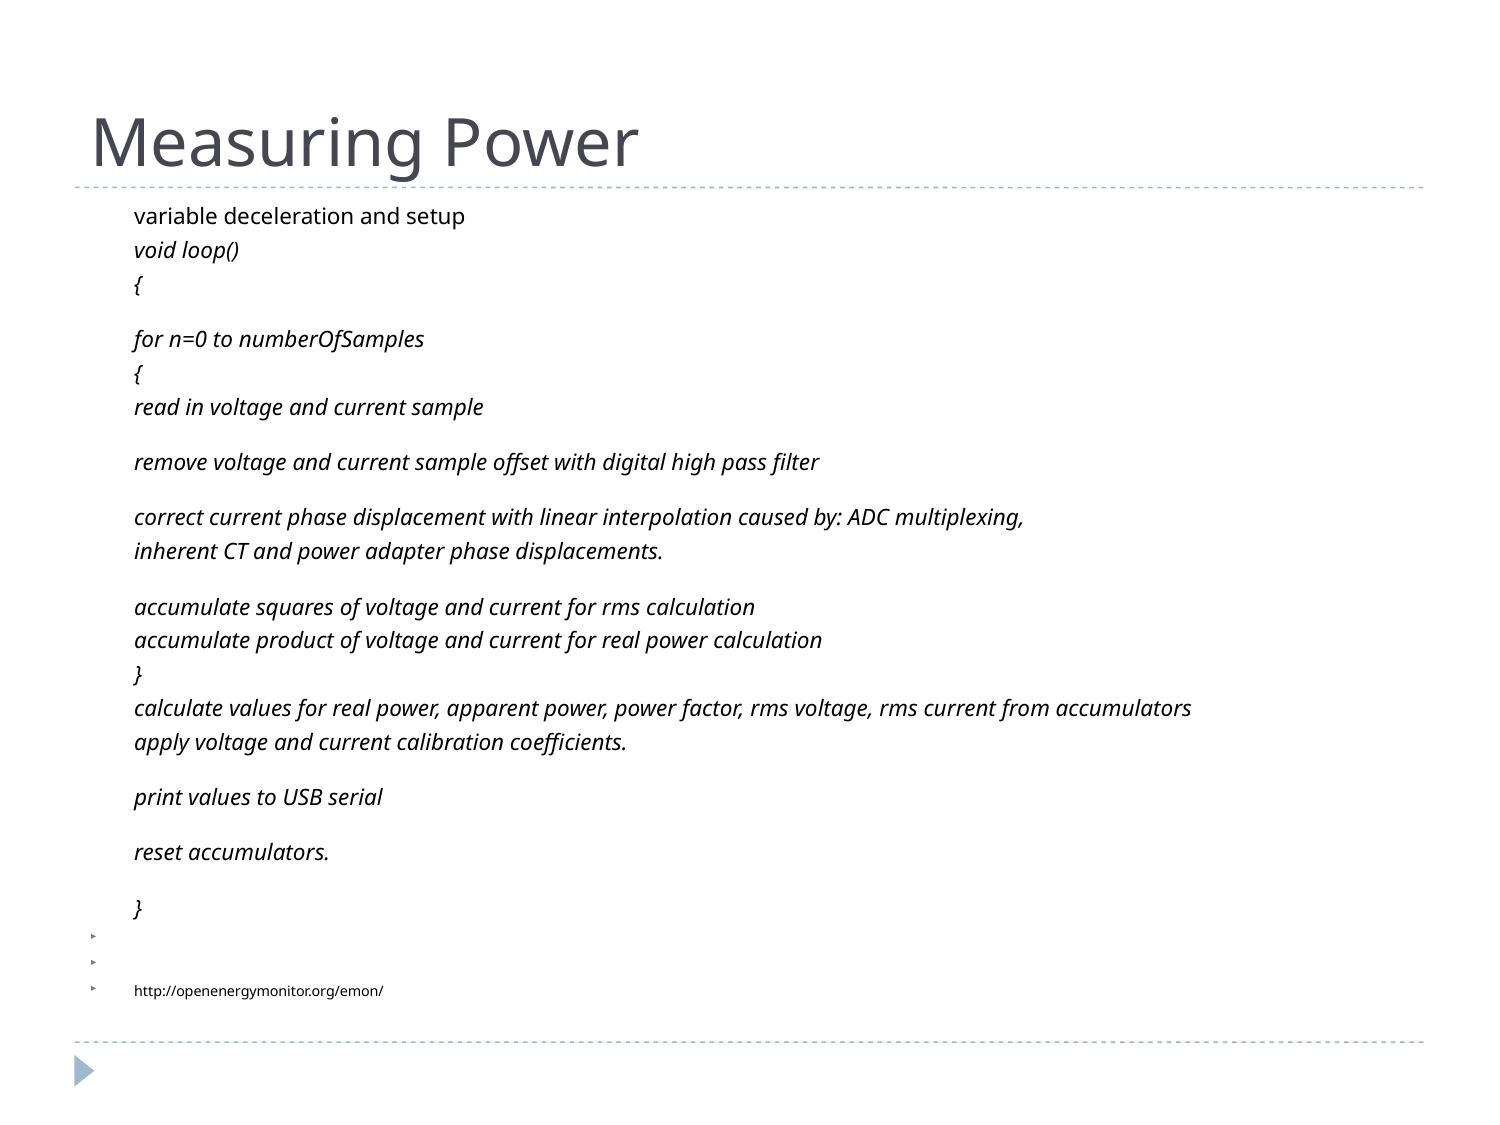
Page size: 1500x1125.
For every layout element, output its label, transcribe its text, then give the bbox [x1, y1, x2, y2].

list variable deceleration and setup void loop() { for n=0 to numberOfSamples { read in voltage and current sample remove voltage and current sample offset with digital high pass filter correct current phase displacement with linear interpolation caused by: ADC multiplexing, inherent CT and power adapter phase displacements. accumulate squares of voltage and current for rms calculation accumulate product of voltage and current for real power calculation } calculate values for real power, apparent power, power factor, rms voltage, rms current from accumulators apply voltage and current calibration coefficients. print values to USB serial reset accumulators. } http://openenergymonitor.org/emon/ [75, 200, 1426, 1011]
title Measuring Power [75, 24, 1426, 188]
